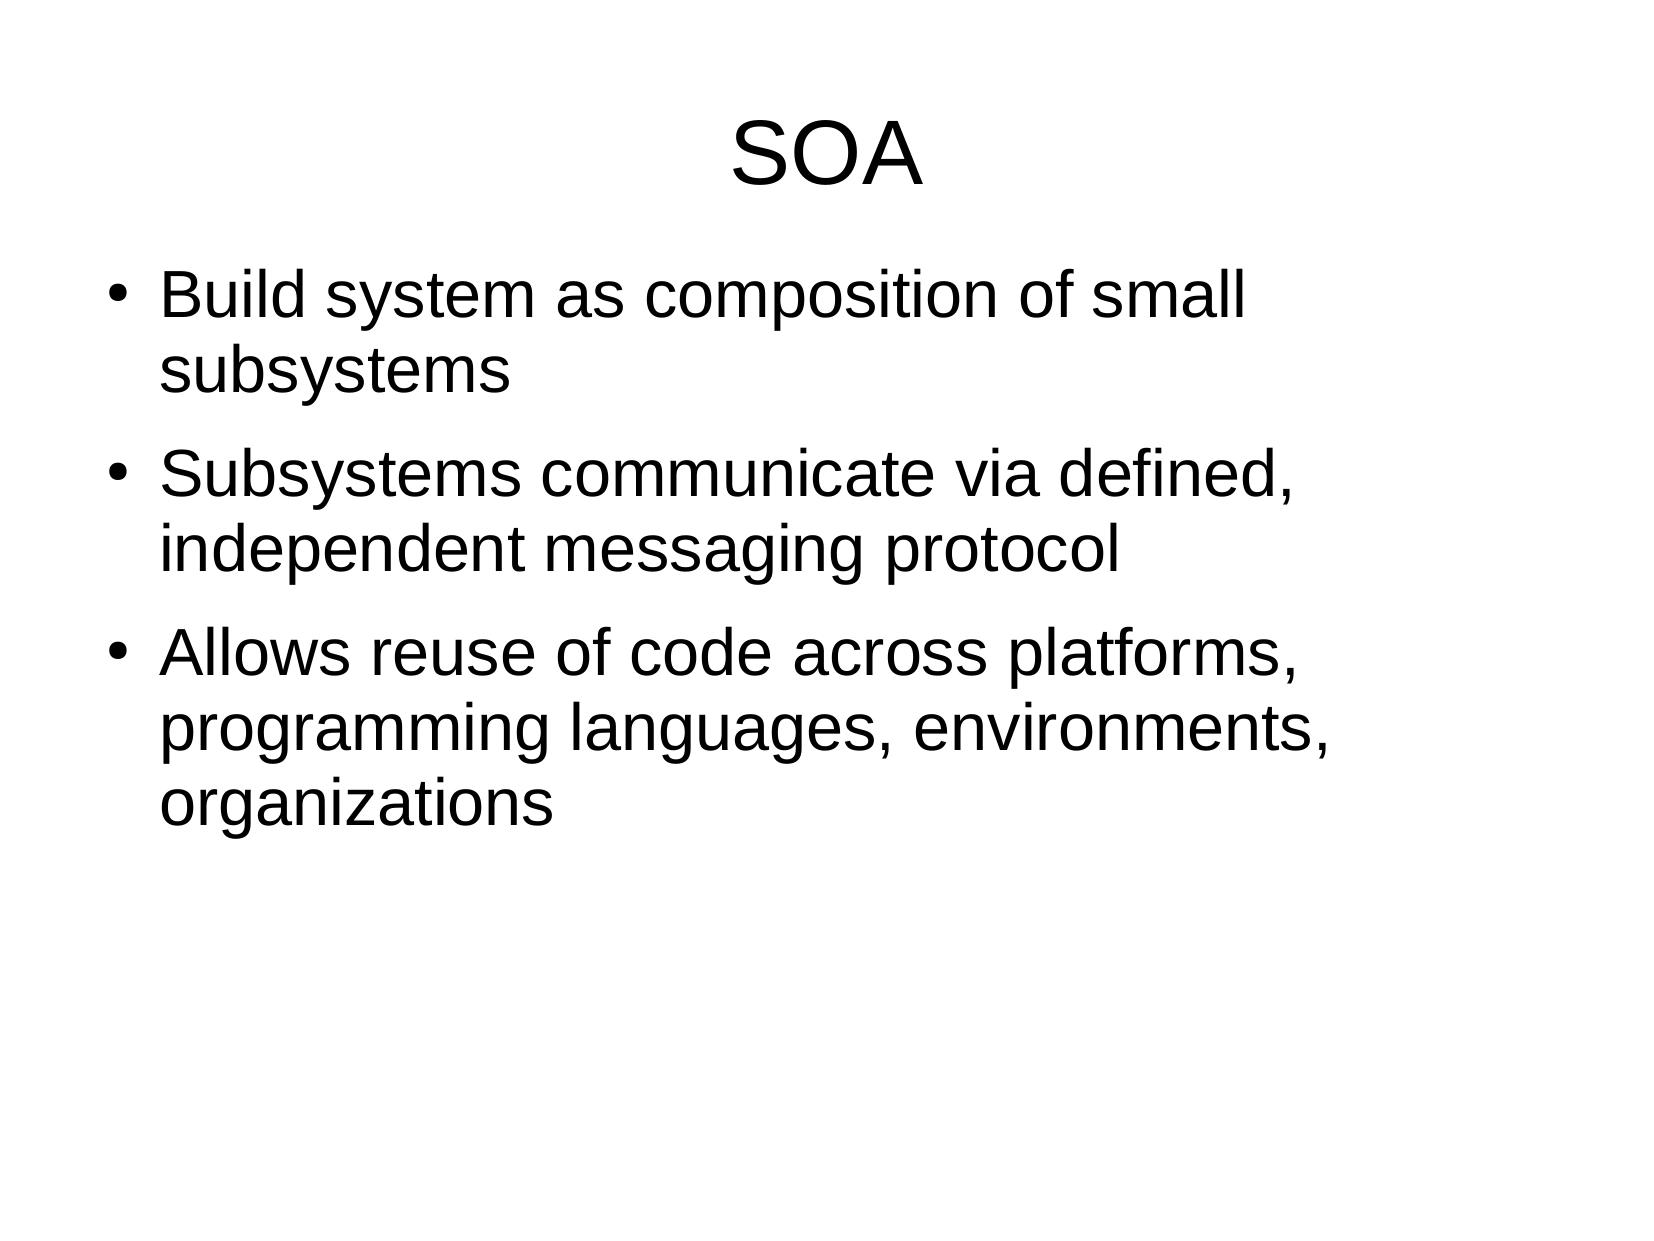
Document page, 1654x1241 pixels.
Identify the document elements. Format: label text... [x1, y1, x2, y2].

list Build system as composition of small subsystems Subsystems communicate via defined, independent messaging protocol Allows reuse of code across platforms, programming languages, environments, organizations [88, 257, 1544, 1057]
title SOA [82, 49, 1571, 257]
